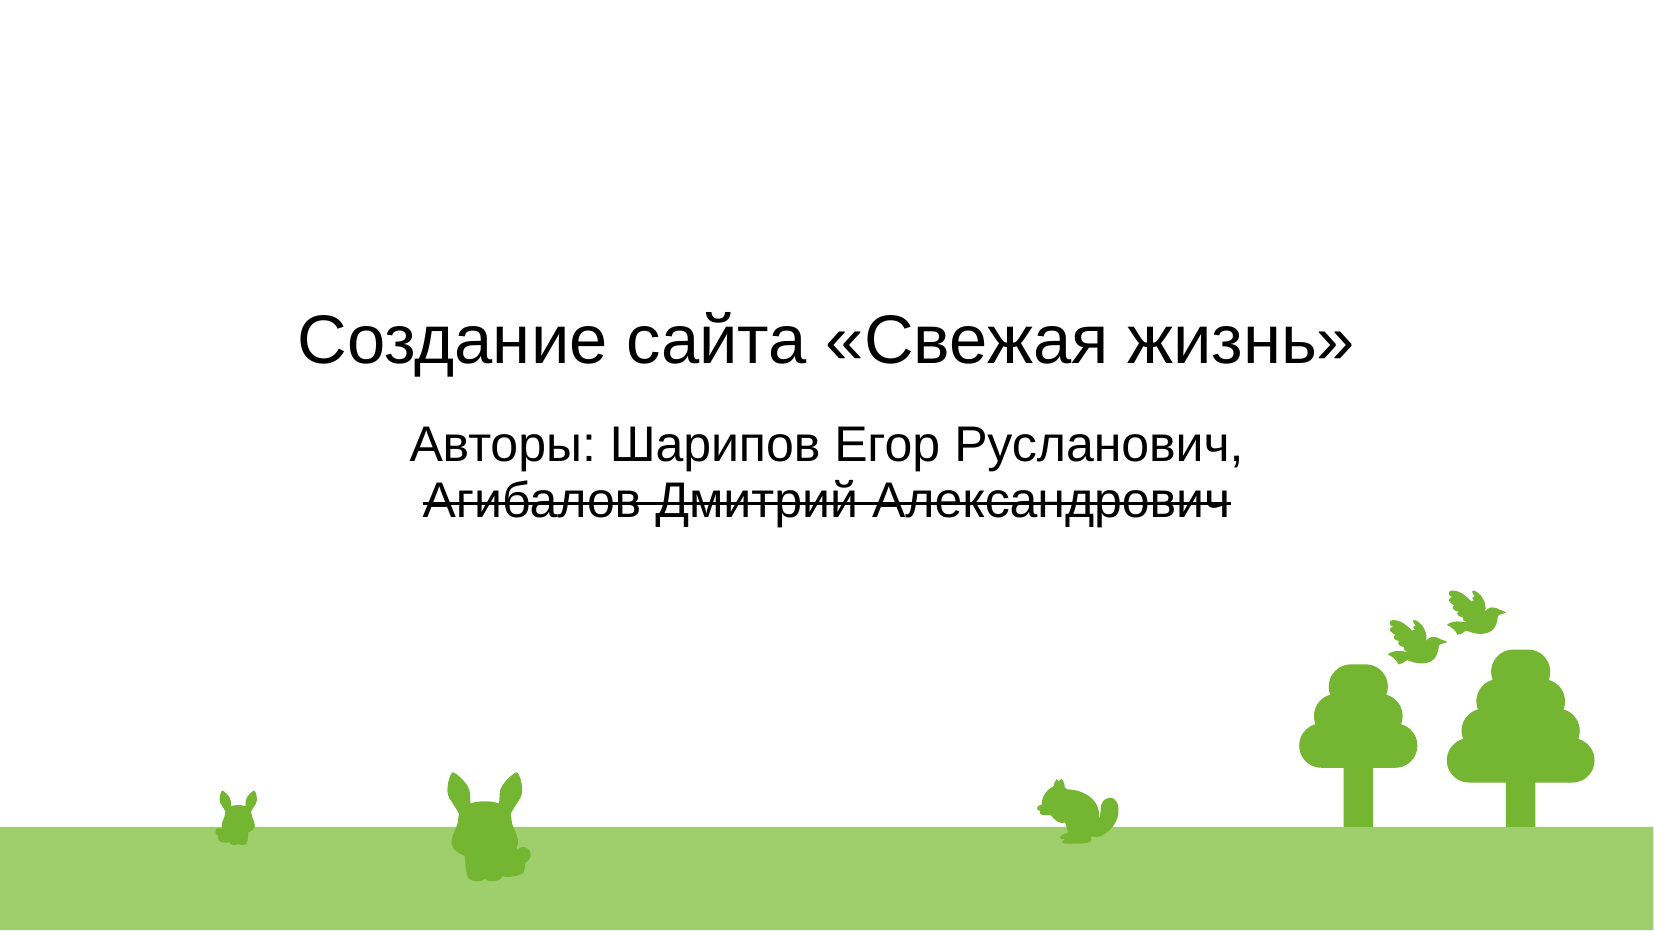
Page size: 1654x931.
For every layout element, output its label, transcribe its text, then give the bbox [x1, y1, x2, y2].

title Создание сайта «Свежая жизнь» [88, 265, 1565, 383]
subtitle Авторы: Шарипов Егор Русланович, Агибалов Дмитрий Александрович [88, 383, 1565, 562]
